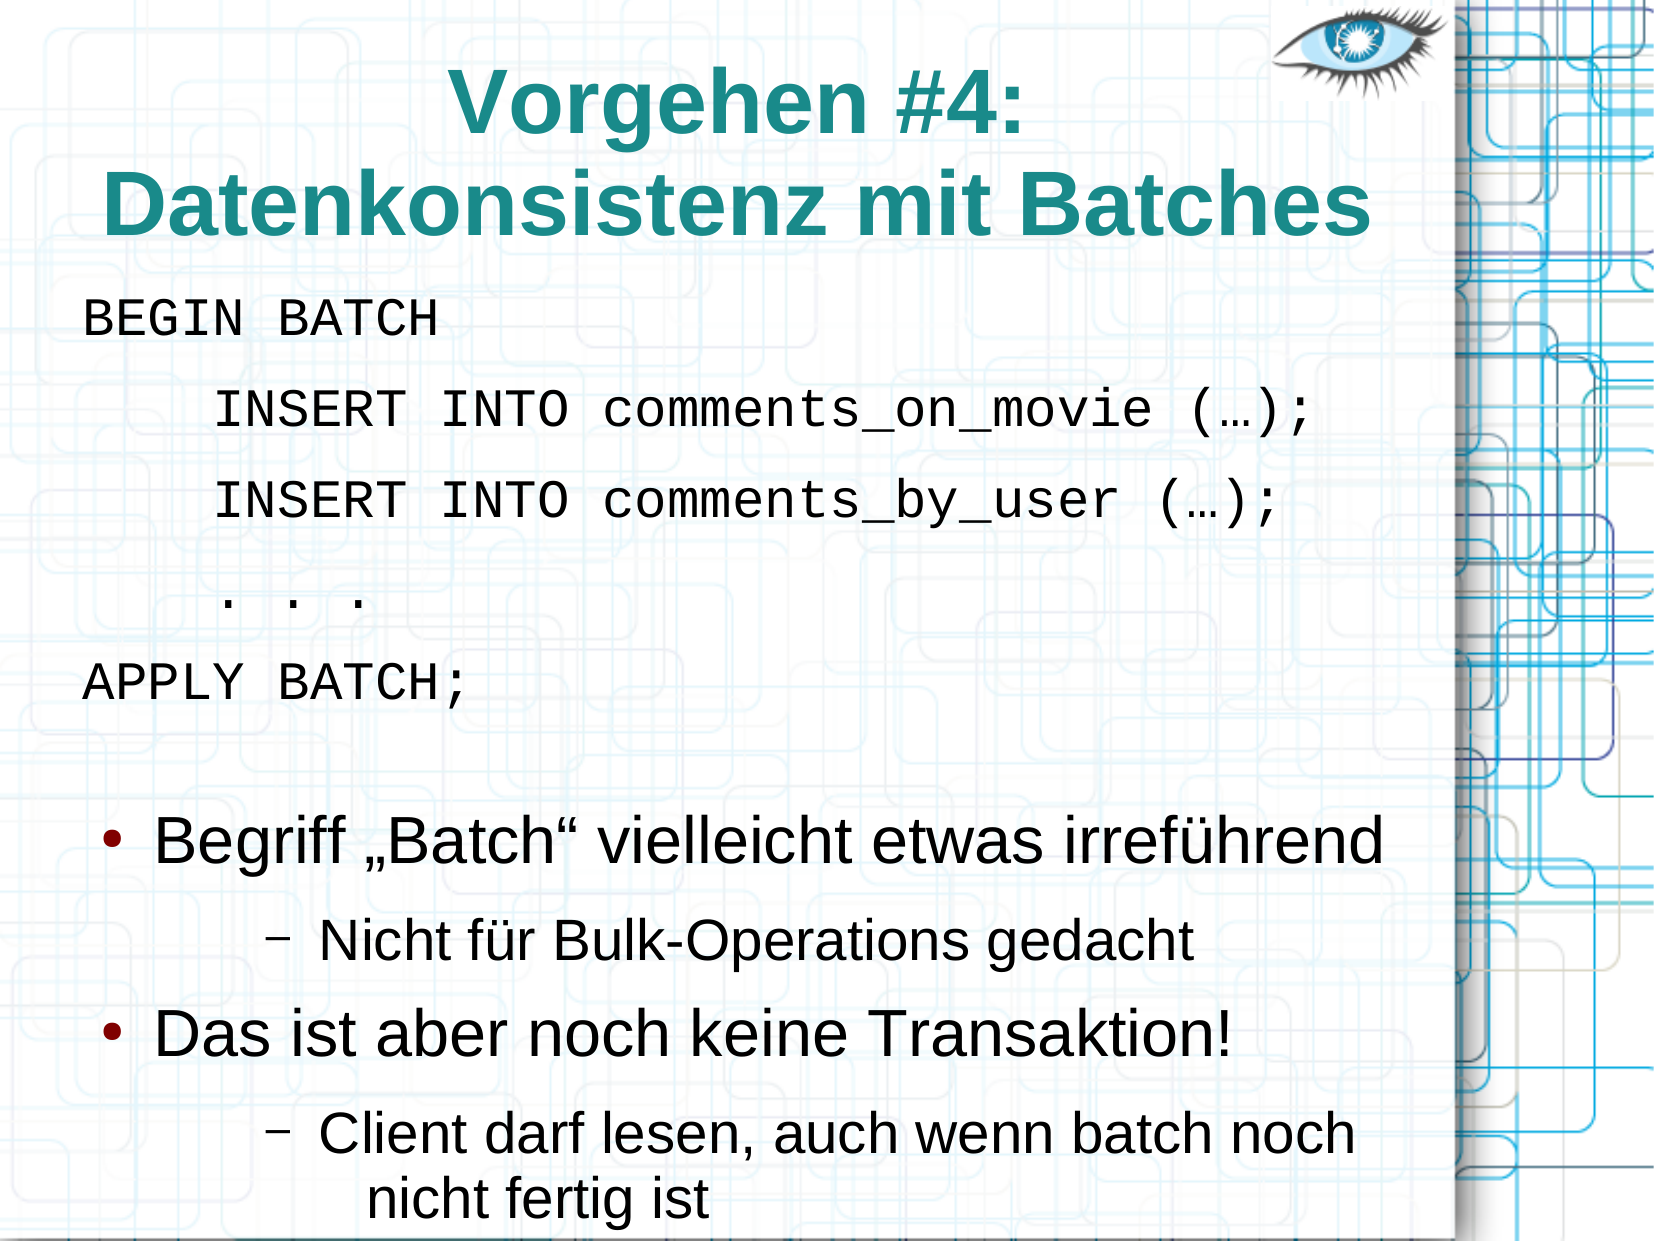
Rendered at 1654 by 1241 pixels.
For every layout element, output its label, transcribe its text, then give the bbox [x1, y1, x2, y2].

list Begriff „Batch“ vielleicht etwas irreführend Nicht für Bulk-Operations gedacht Das ist aber noch keine Transaktion! Client darf lesen, auch wenn batch noch nicht fertig ist [82, 803, 1418, 1230]
title Vorgehen #4: Datenkonsistenz mit Batches [59, 49, 1418, 257]
list BEGIN BATCH INSERT INTO comments_on_movie (…); INSERT INTO comments_by_user (…); . . . APPLY BATCH; [82, 290, 1418, 755]
picture [0, 0, 1654, 1241]
